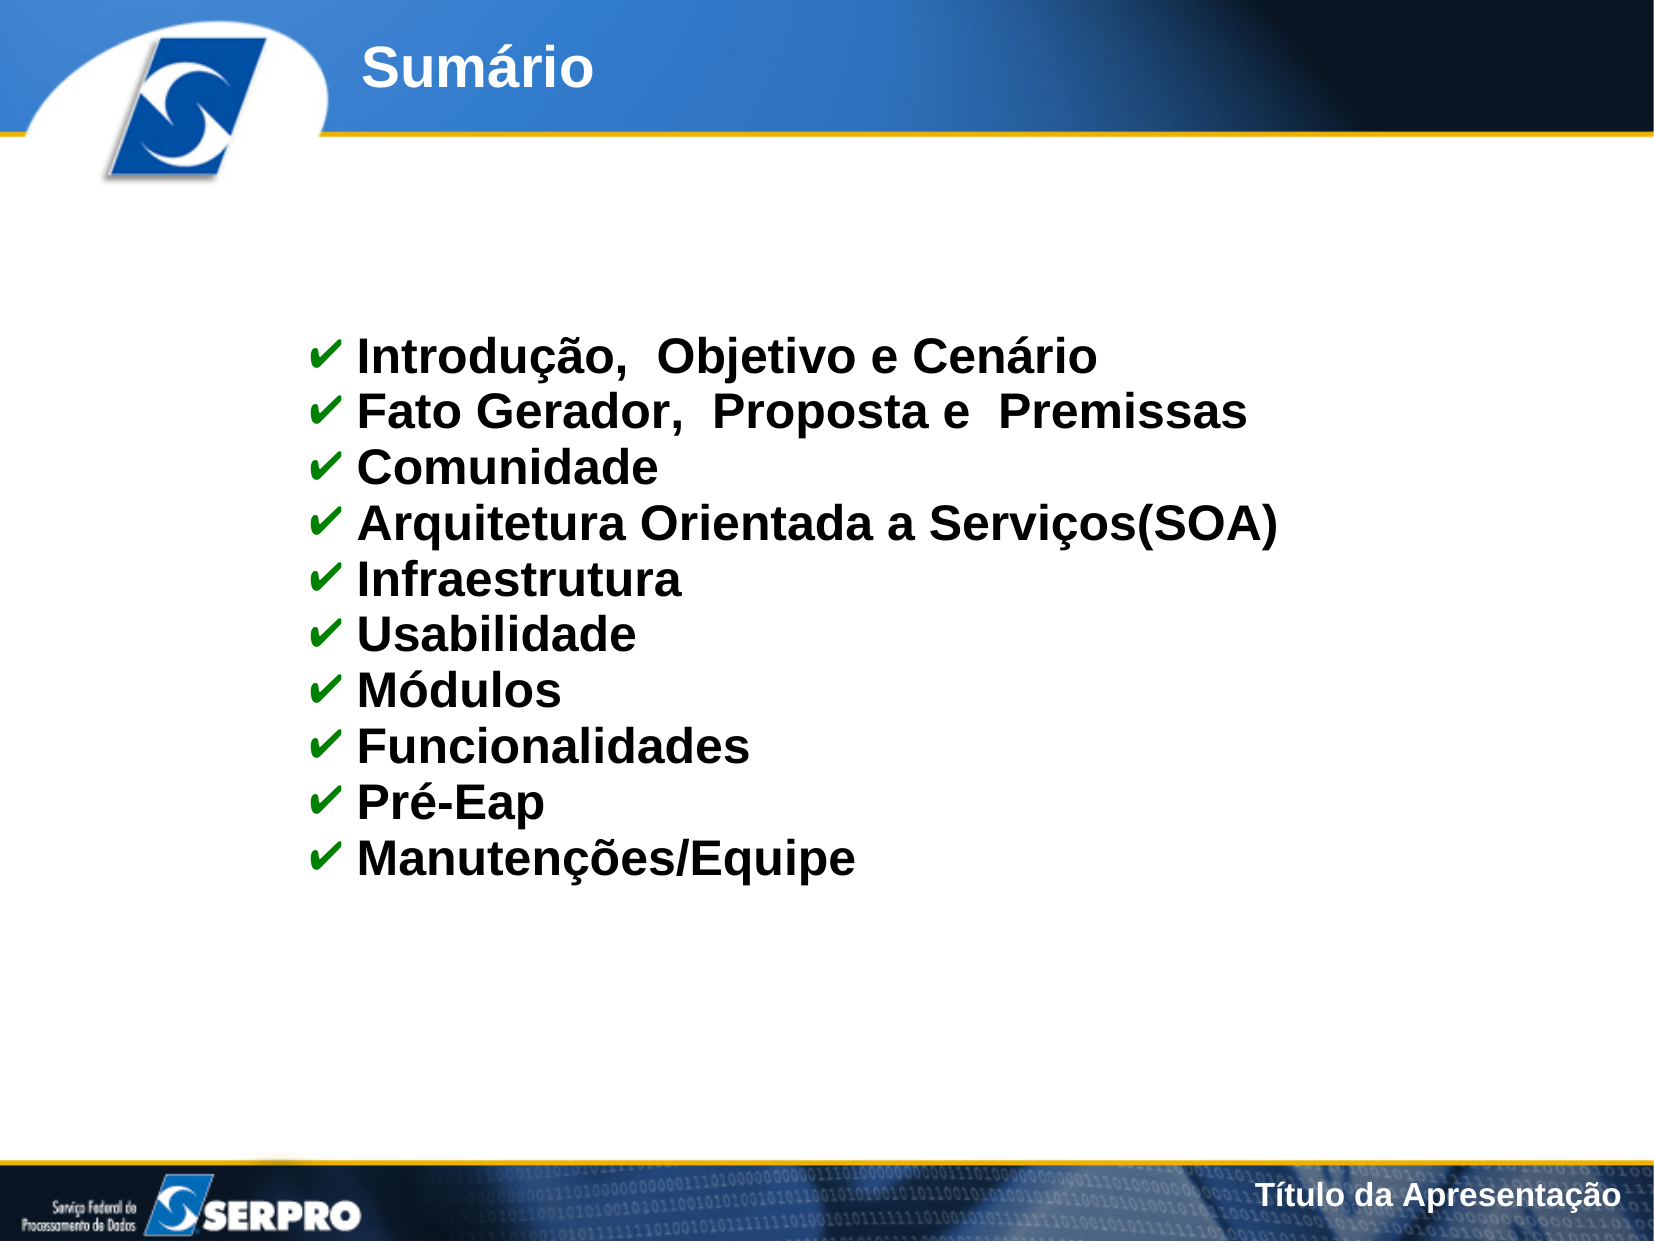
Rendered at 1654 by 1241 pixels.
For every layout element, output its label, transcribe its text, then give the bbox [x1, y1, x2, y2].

picture [0, 0, 1654, 1241]
title Título da Apresentação [554, 1172, 1623, 1218]
title Sumário [361, 32, 1603, 102]
text_box Introdução, Objetivo e Cenário Fato Gerador, Proposta e Premissas Comunidade Arquitetura Orientada a Serviços(SOA) Infraestrutura Usabilidade Módulos Funcionalidades Pré-Eap Manutenções/Equipe [295, 320, 1329, 1034]
